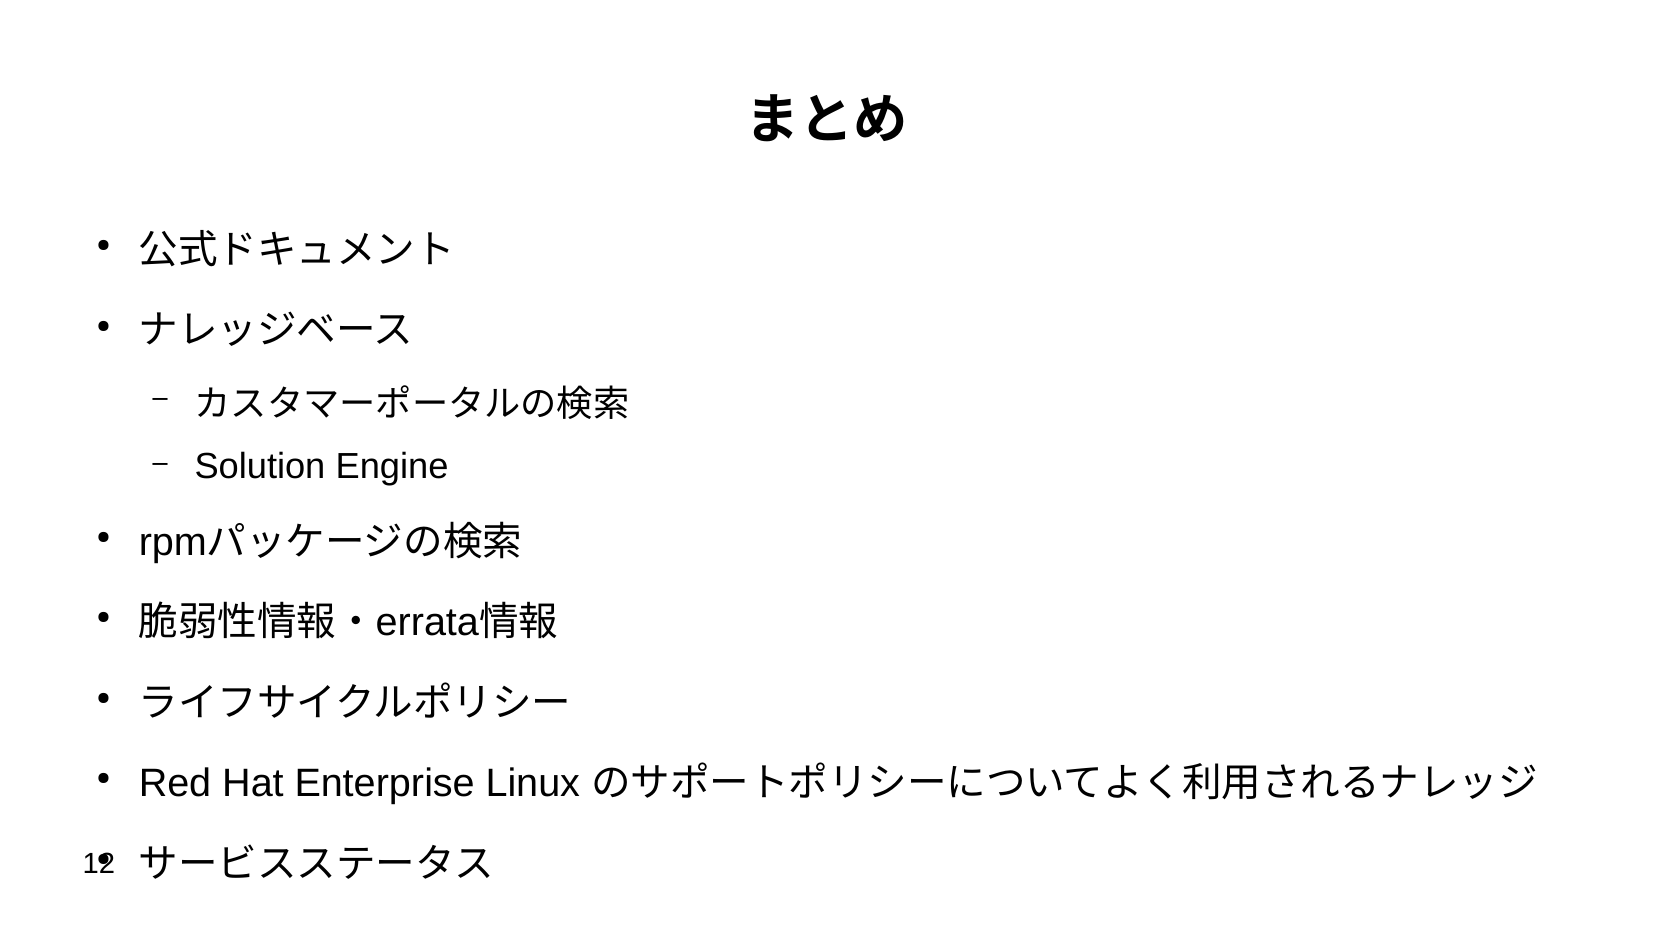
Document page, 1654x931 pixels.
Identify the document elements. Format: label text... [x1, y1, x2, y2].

title まとめ [82, 37, 1571, 193]
list 公式ドキュメント ナレッジベース カスタマーポータルの検索 Solution Engine rpmパッケージの検索 脆弱性情報・errata情報 ライフサイクルポリシー Red Hat Enterprise Linux のサポートポリシーについてよく利用されるナレッジ サービスステータス [82, 217, 1595, 901]
